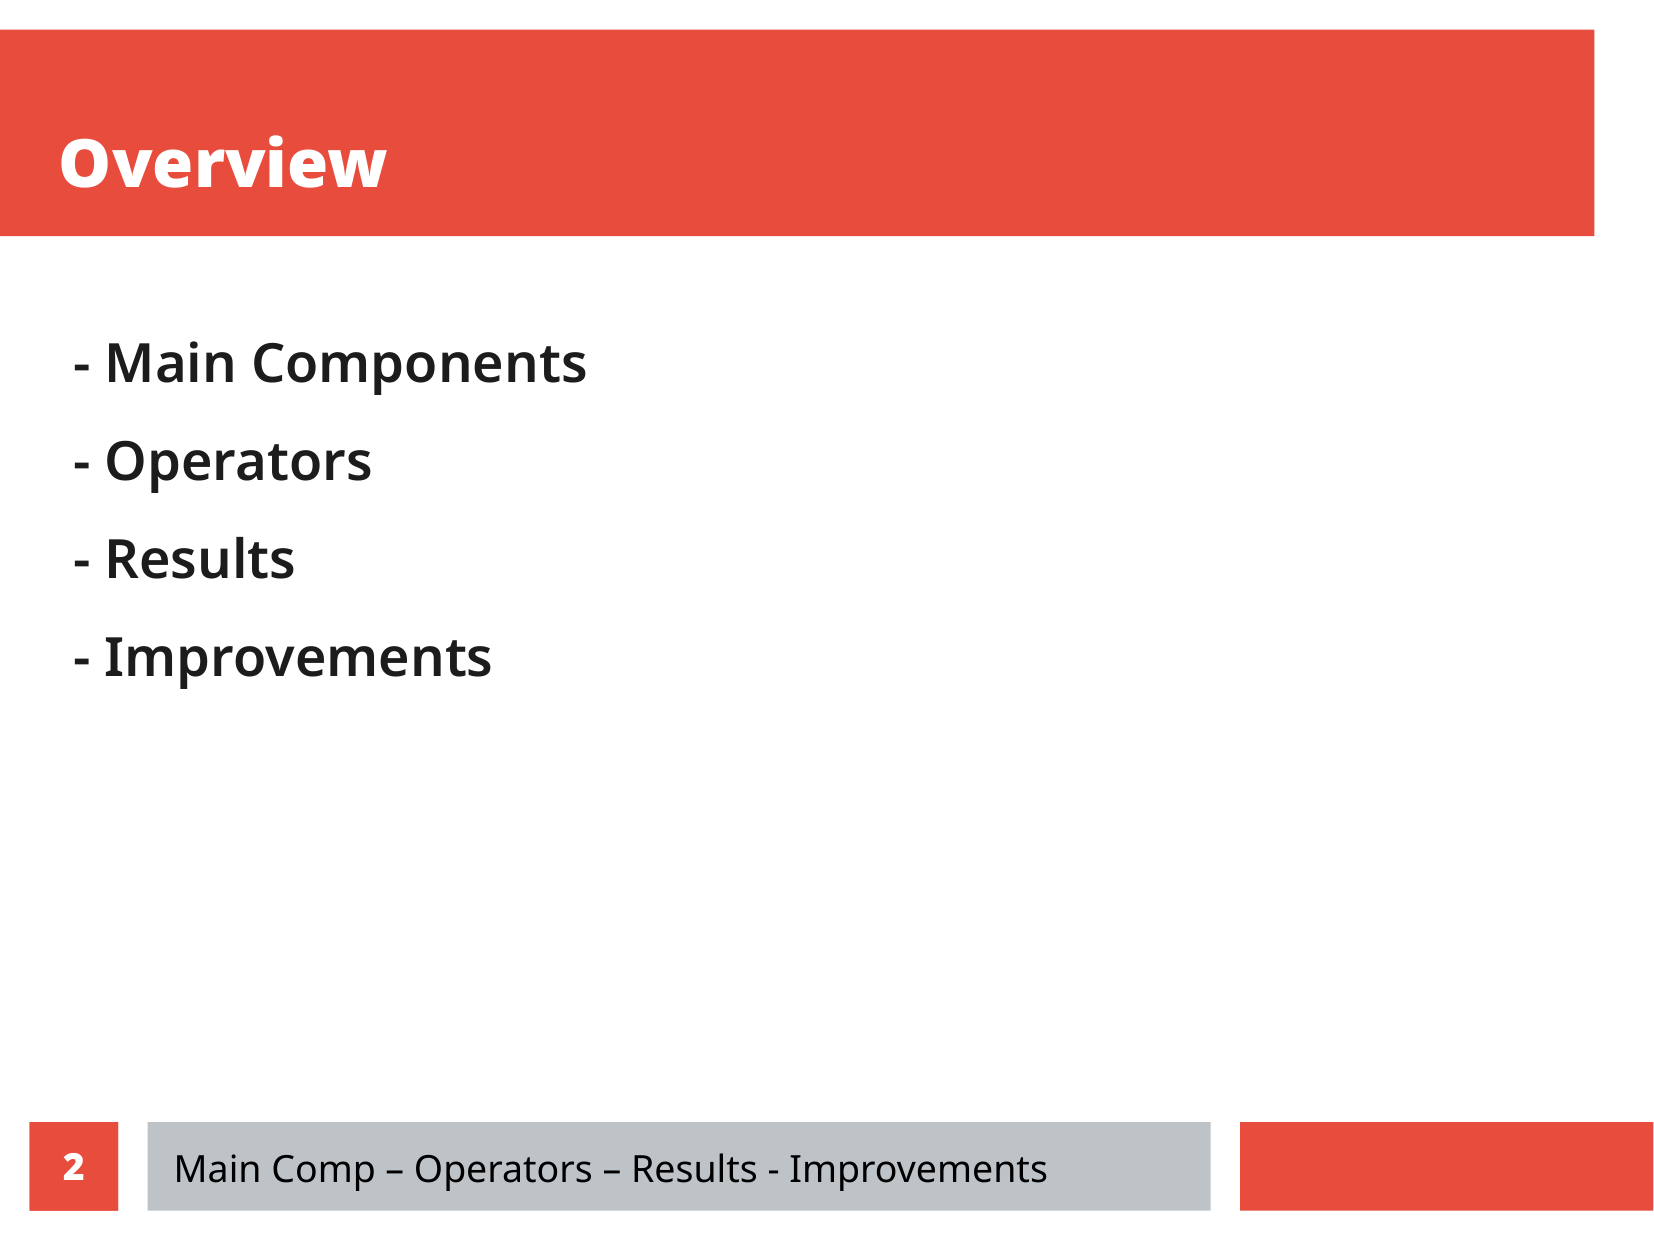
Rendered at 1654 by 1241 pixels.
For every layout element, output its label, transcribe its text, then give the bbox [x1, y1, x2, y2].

list - Main Components - Operators - Results - Improvements [59, 324, 1565, 1093]
text_box Main Comp – Operators – Results - Improvements [158, 1134, 1194, 1194]
title Overview [59, 59, 1595, 207]
